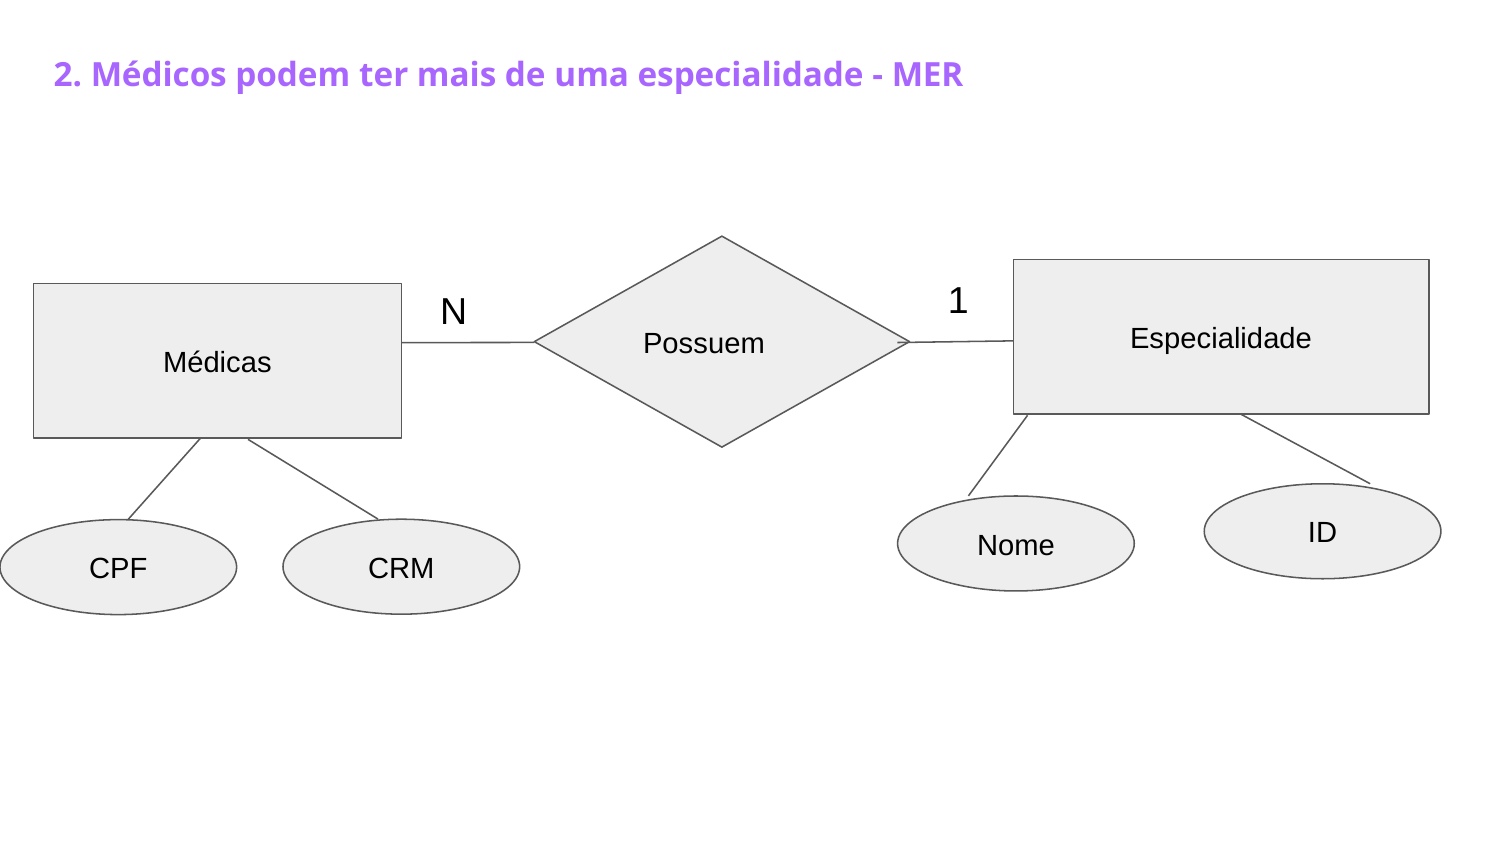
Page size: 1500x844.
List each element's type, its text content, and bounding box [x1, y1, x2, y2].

text_box Possuem [535, 236, 909, 448]
text_box N [425, 283, 482, 341]
text_box CRM [282, 519, 520, 615]
text_box 2. Médicos podem ter mais de uma especialidade - MER [38, 38, 1335, 109]
text_box CPF [0, 519, 237, 615]
text_box Nome [897, 496, 1135, 591]
text_box ID [1204, 483, 1441, 579]
text_box Especialidade [1013, 259, 1429, 414]
text_box 1 [933, 271, 984, 329]
text_box Médicas [33, 283, 402, 438]
